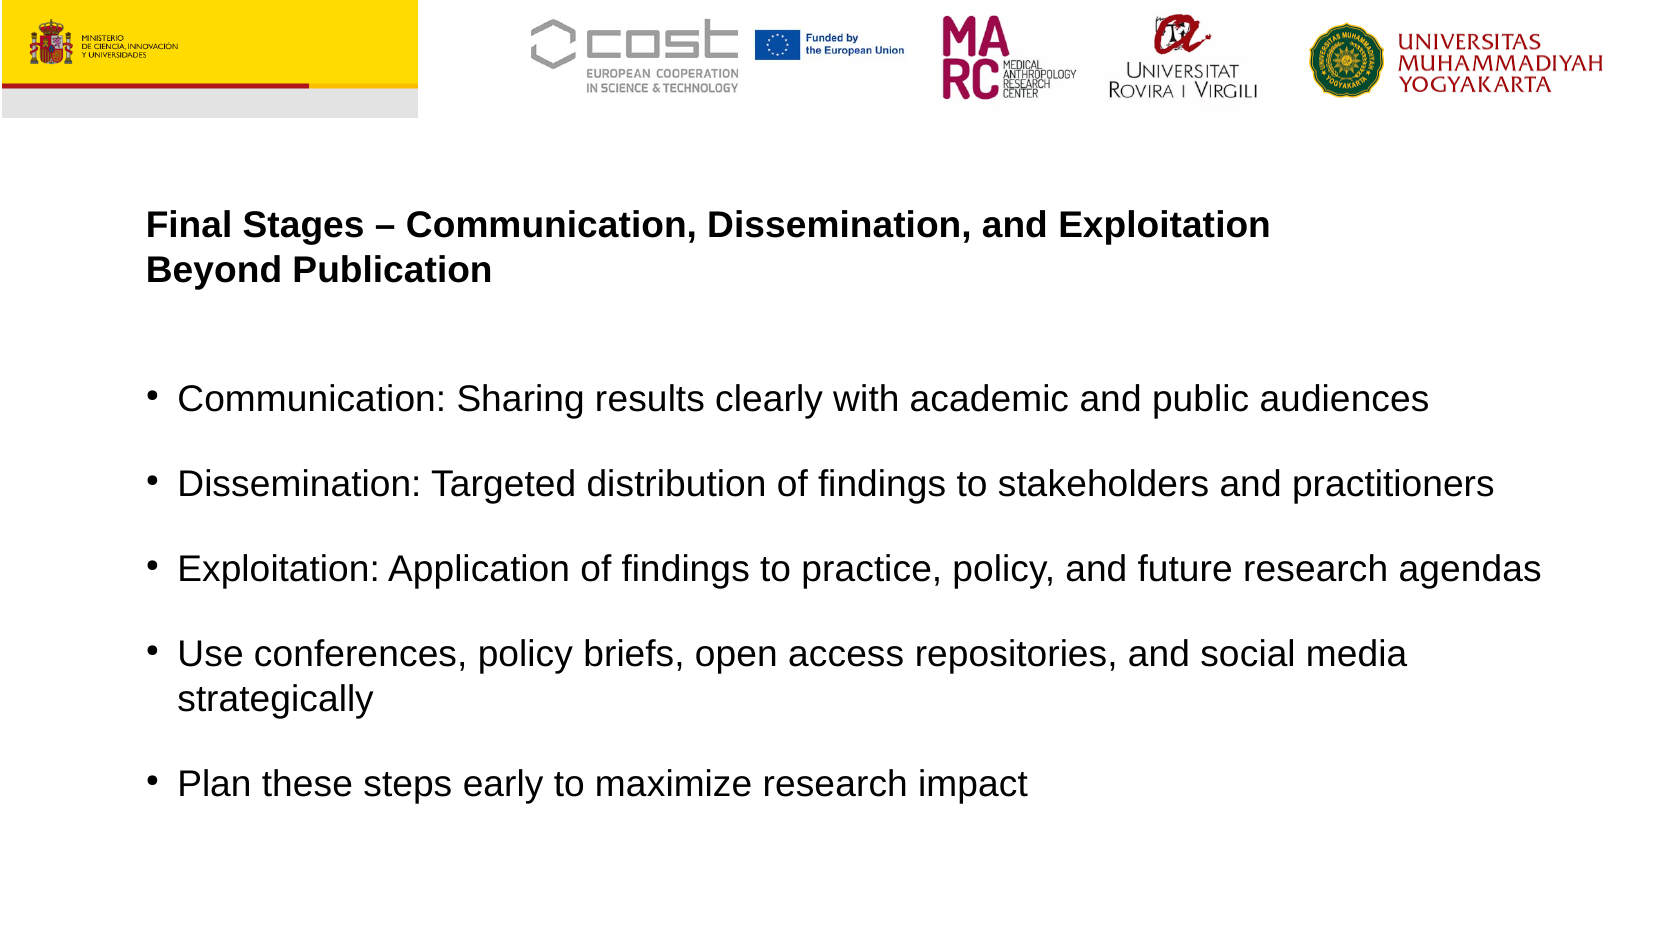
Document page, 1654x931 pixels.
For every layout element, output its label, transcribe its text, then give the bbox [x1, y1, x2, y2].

picture [2, 0, 1278, 119]
picture [1302, 14, 1613, 112]
text_box Final Stages – Communication, Dissemination, and Exploitation Beyond Publication Communication: Sharing results clearly with academic and public audiences Dissemination: Targeted distribution of findings to stakeholders and practitioners Exploitation: Application of findings to practice, policy, and future research agendas Use conferences, policy briefs, open access repositories, and social media strategically Plan these steps early to maximize research impact [82, 200, 1552, 845]
